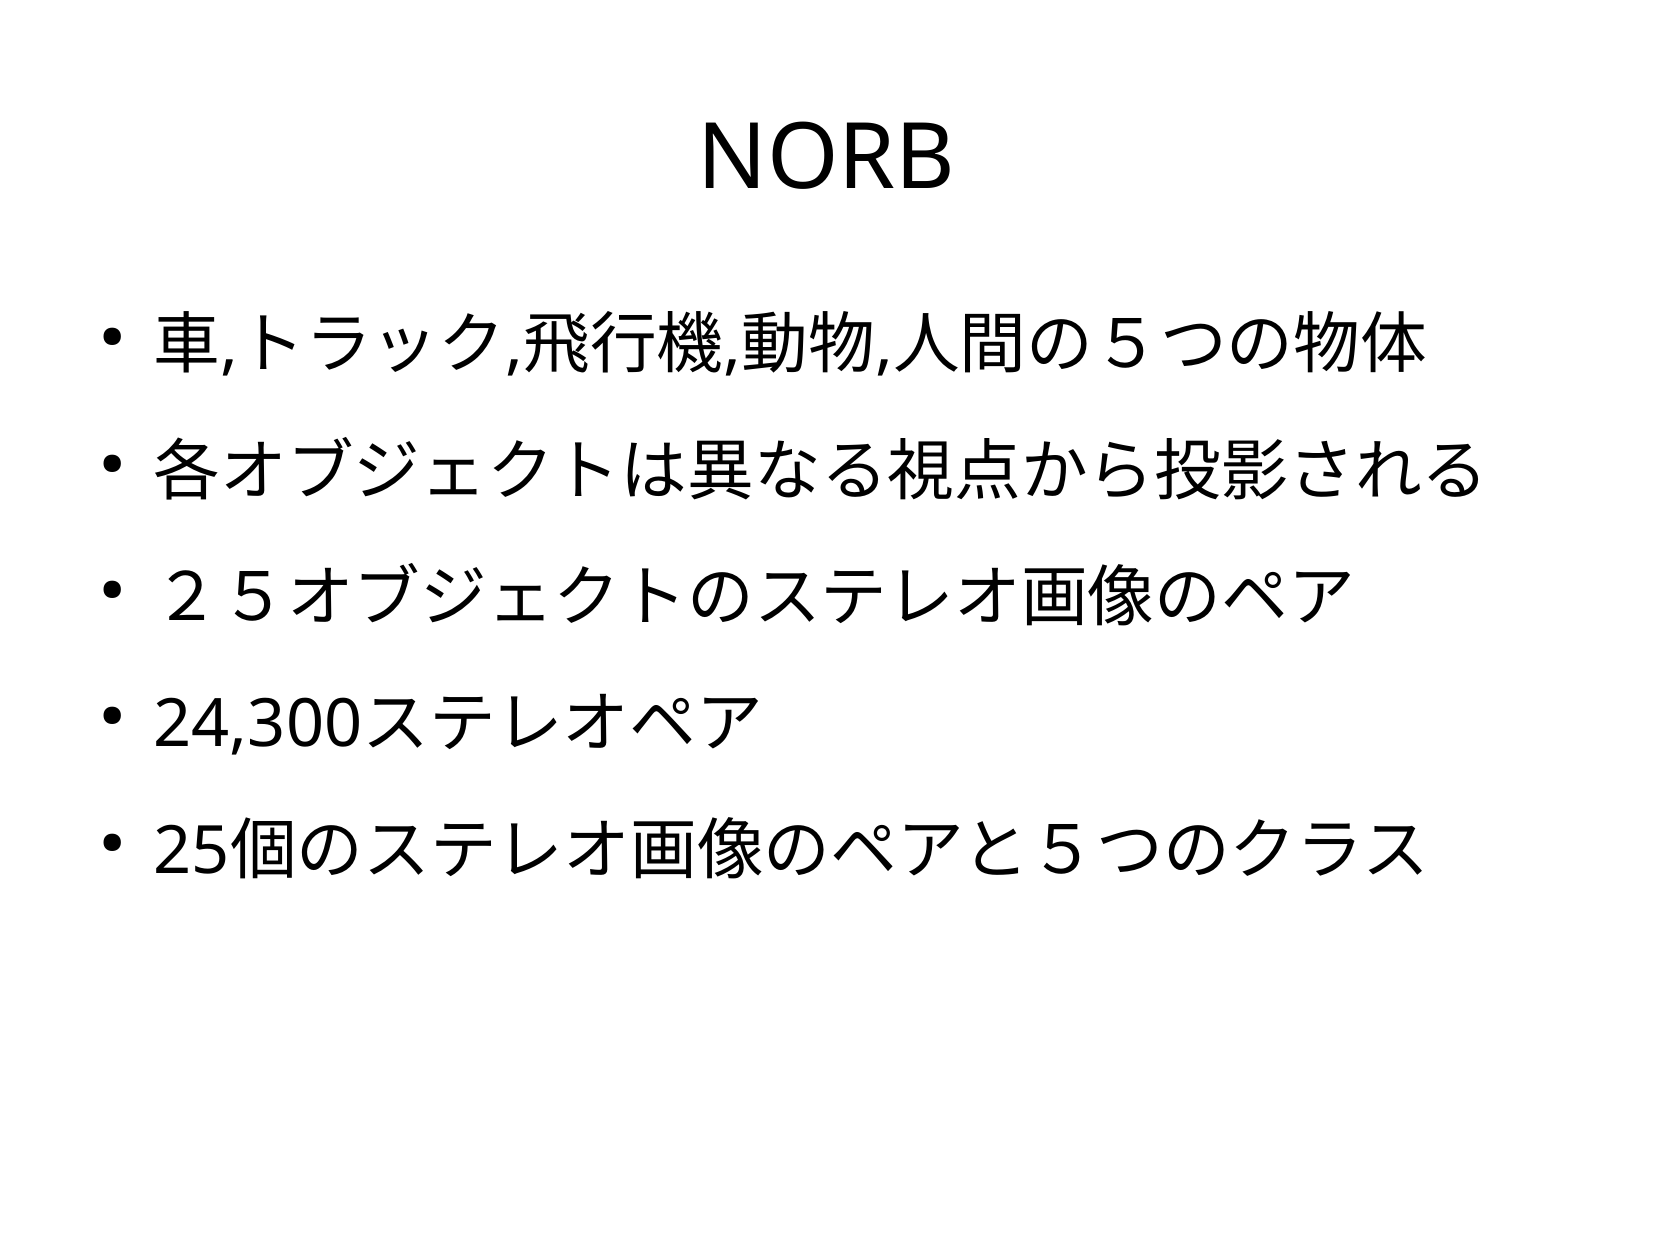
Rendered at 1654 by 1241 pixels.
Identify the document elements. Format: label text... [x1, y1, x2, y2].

list 車,トラック,飛行機,動物,人間の５つの物体 各オブジェクトは異なる視点から投影される ２５オブジェクトのステレオ画像のペア 24,300ステレオペア 25個のステレオ画像のペアと５つのクラス [82, 290, 1571, 1109]
title NORB [82, 56, 1571, 250]
